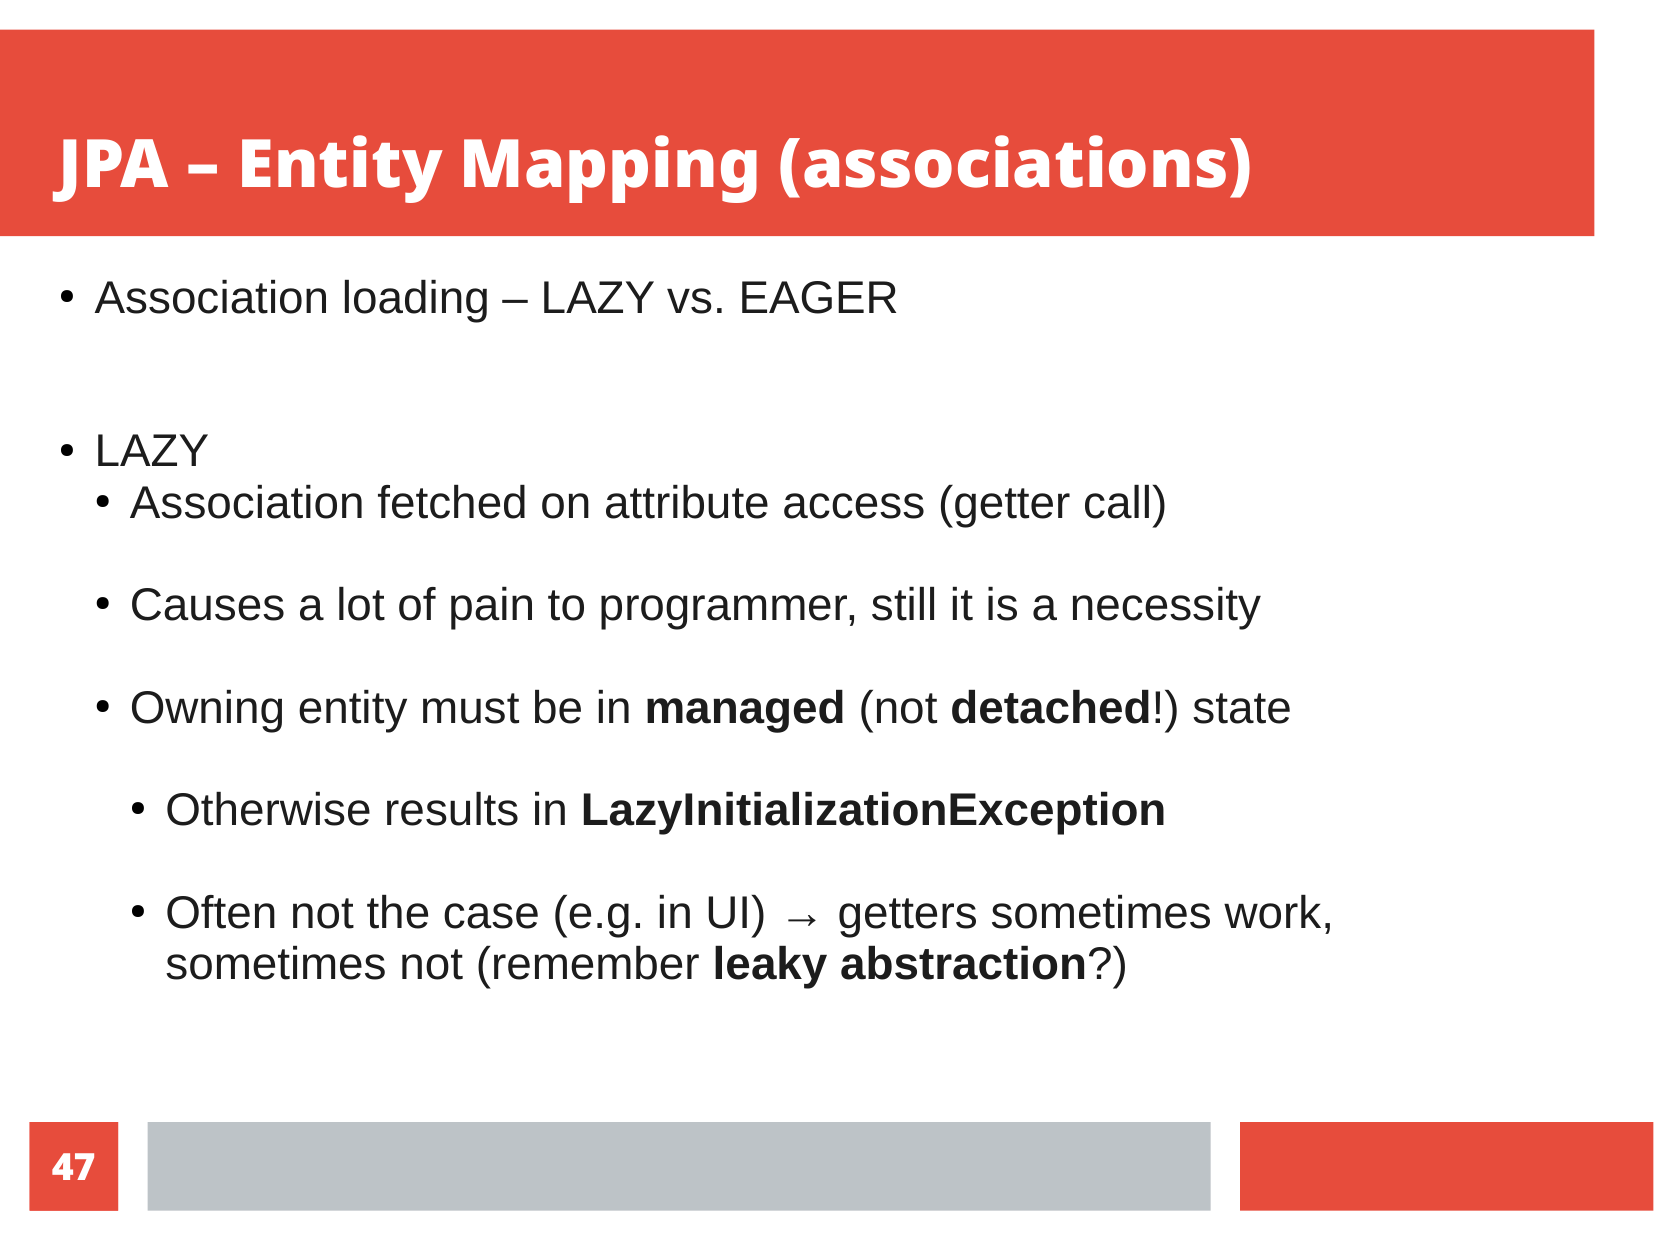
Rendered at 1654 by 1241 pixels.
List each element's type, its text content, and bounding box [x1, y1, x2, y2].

subtitle Association loading – LAZY vs. EAGER LAZY Association fetched on attribute access (getter call) Causes a lot of pain to programmer, still it is a necessity Owning entity must be in managed (not detached!) state Otherwise results in LazyInitializationException Often not the case (e.g. in UI) → getters sometimes work, sometimes not (remember leaky abstraction?) [59, 271, 1565, 1040]
title JPA – Entity Mapping (associations) [59, 59, 1595, 207]
